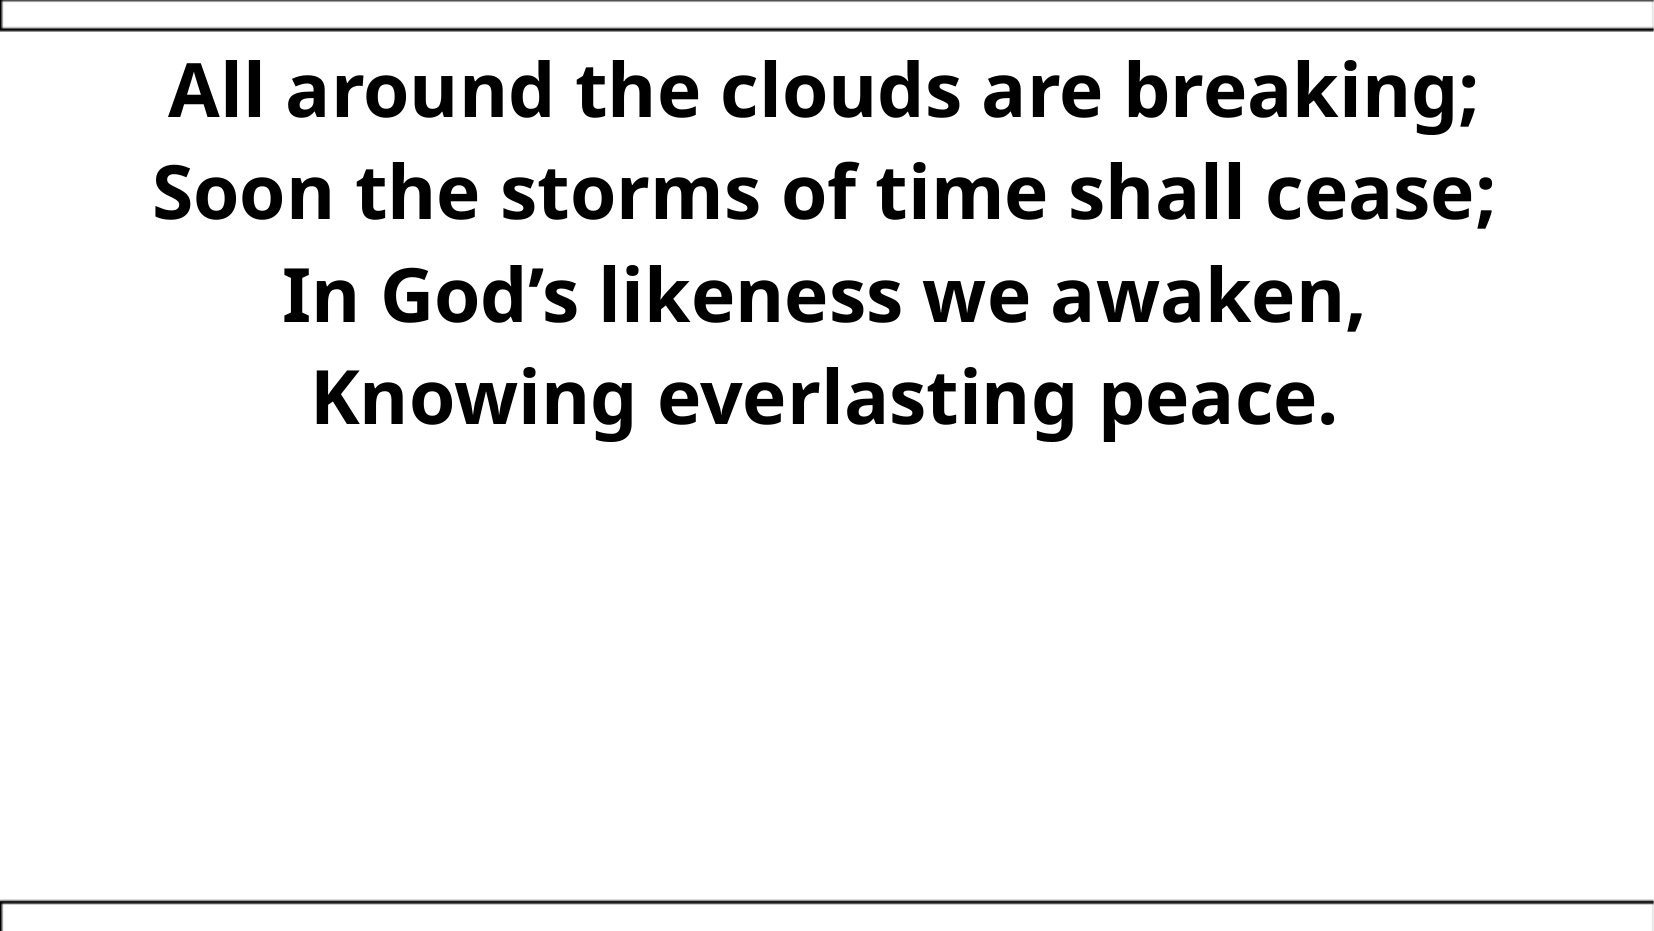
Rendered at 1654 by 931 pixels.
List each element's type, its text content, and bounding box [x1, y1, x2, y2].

text_box All around the clouds are breaking; Soon the storms of time shall cease; In God’s likeness we awaken, Knowing everlasting peace. [90, 30, 1561, 466]
picture [0, 0, 1654, 931]
